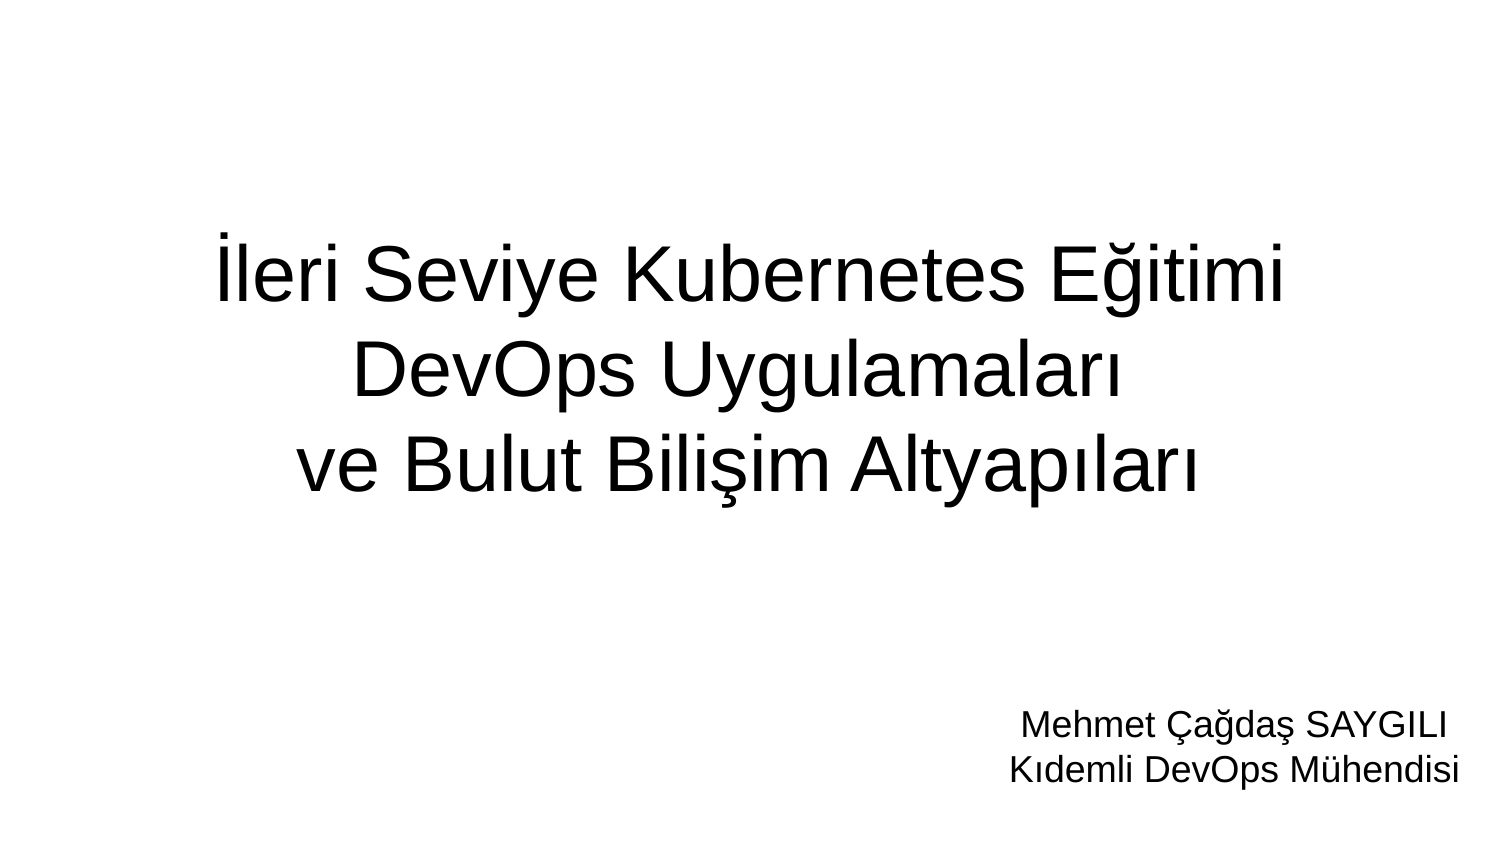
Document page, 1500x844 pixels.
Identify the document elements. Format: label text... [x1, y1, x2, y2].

text_box İleri Seviye Kubernetes Eğitimi DevOps Uygulamaları ve Bulut Bilişim Altyapıları [0, 206, 1500, 523]
text_box Mehmet Çağdaş SAYGILI Kıdemli DevOps Mühendisi [981, 684, 1488, 805]
